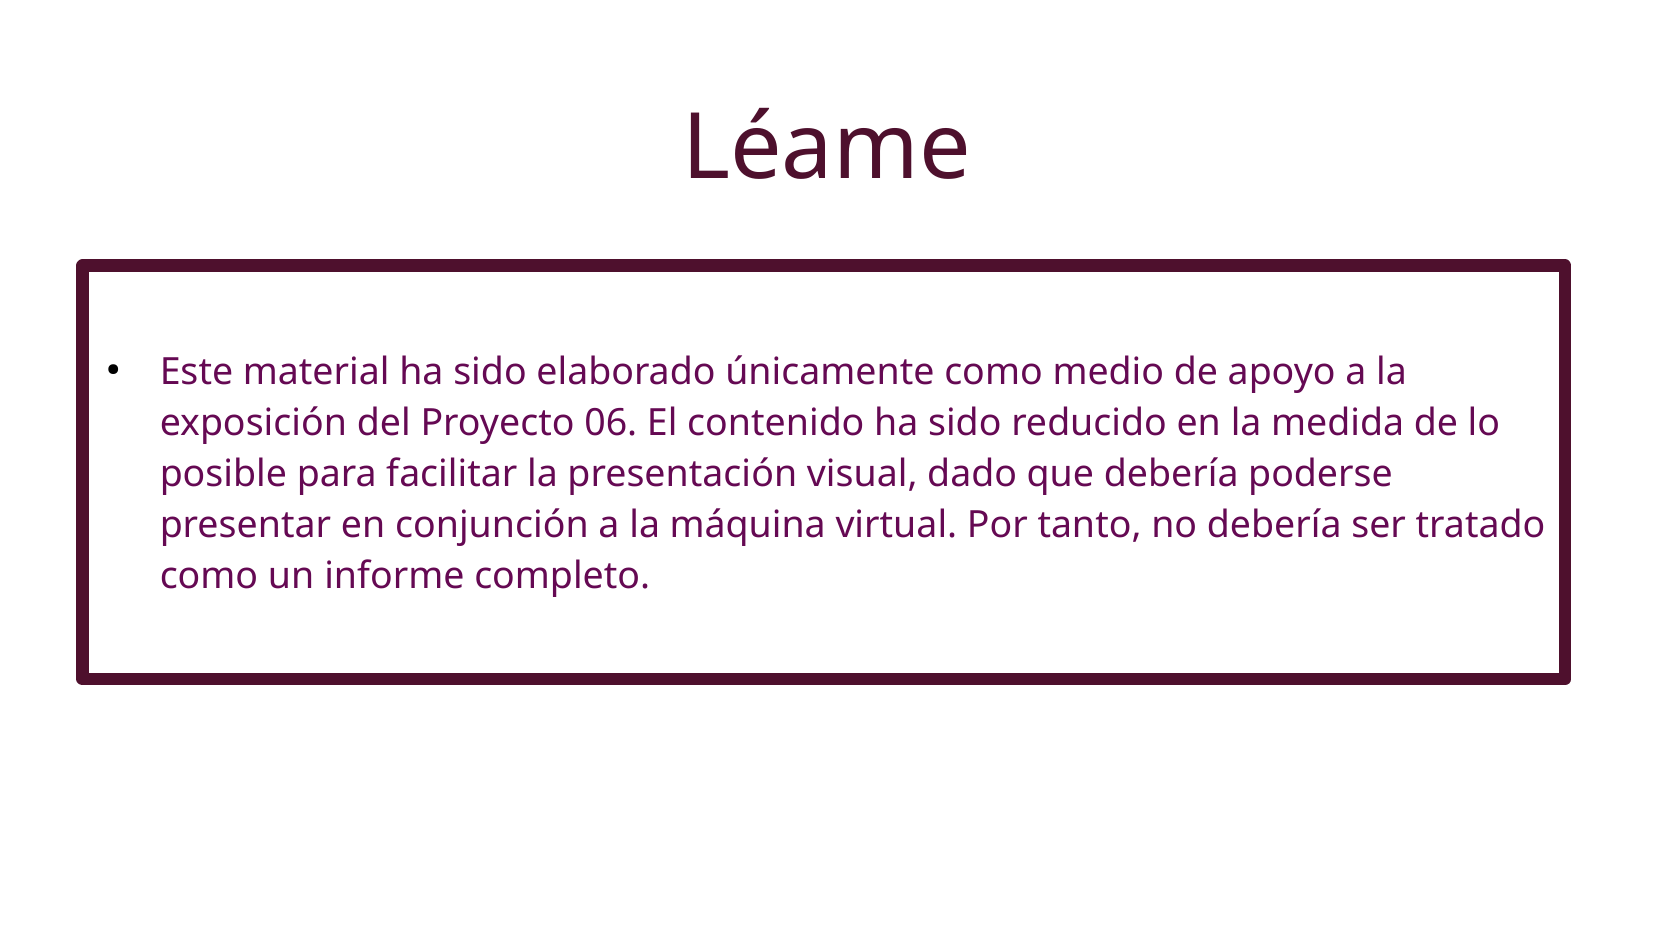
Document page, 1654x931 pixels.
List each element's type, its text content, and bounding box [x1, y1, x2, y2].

list Este material ha sido elaborado únicamente como medio de apoyo a la exposición del Proyecto 06. El contenido ha sido reducido en la medida de lo posible para facilitar la presentación visual, dado que debería poderse presentar en conjunción a la máquina virtual. Por tanto, no debería ser tratado como un informe completo. [82, 265, 1565, 680]
title Léame [82, 48, 1571, 237]
